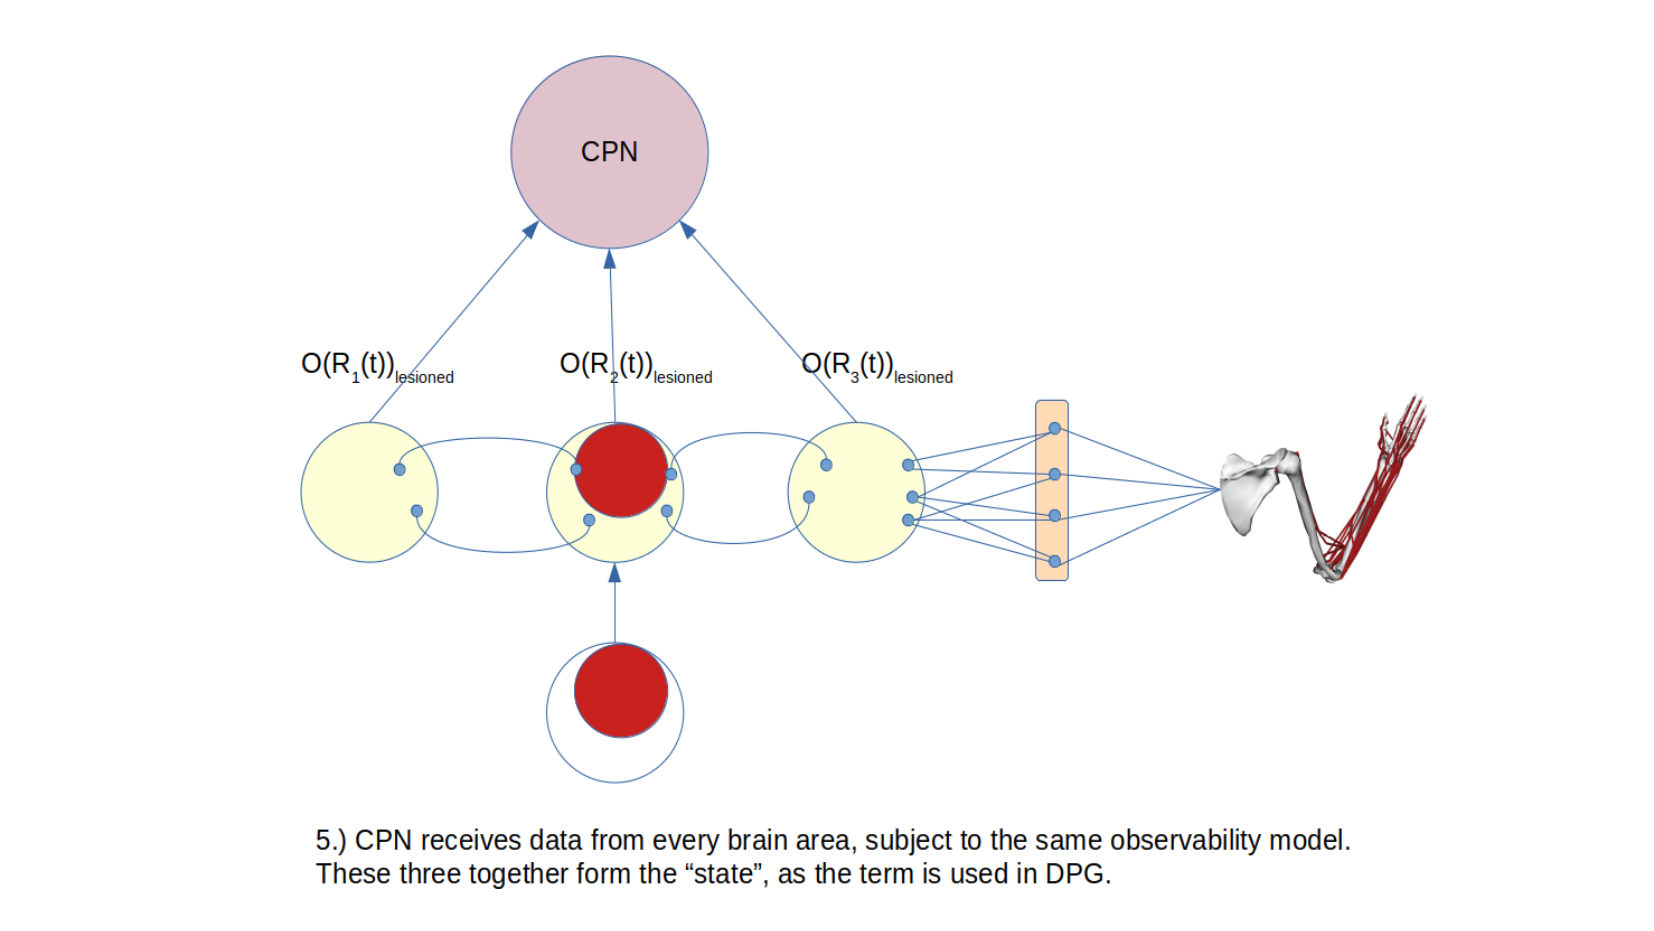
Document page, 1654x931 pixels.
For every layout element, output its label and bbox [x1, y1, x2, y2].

picture [300, 55, 1428, 889]
